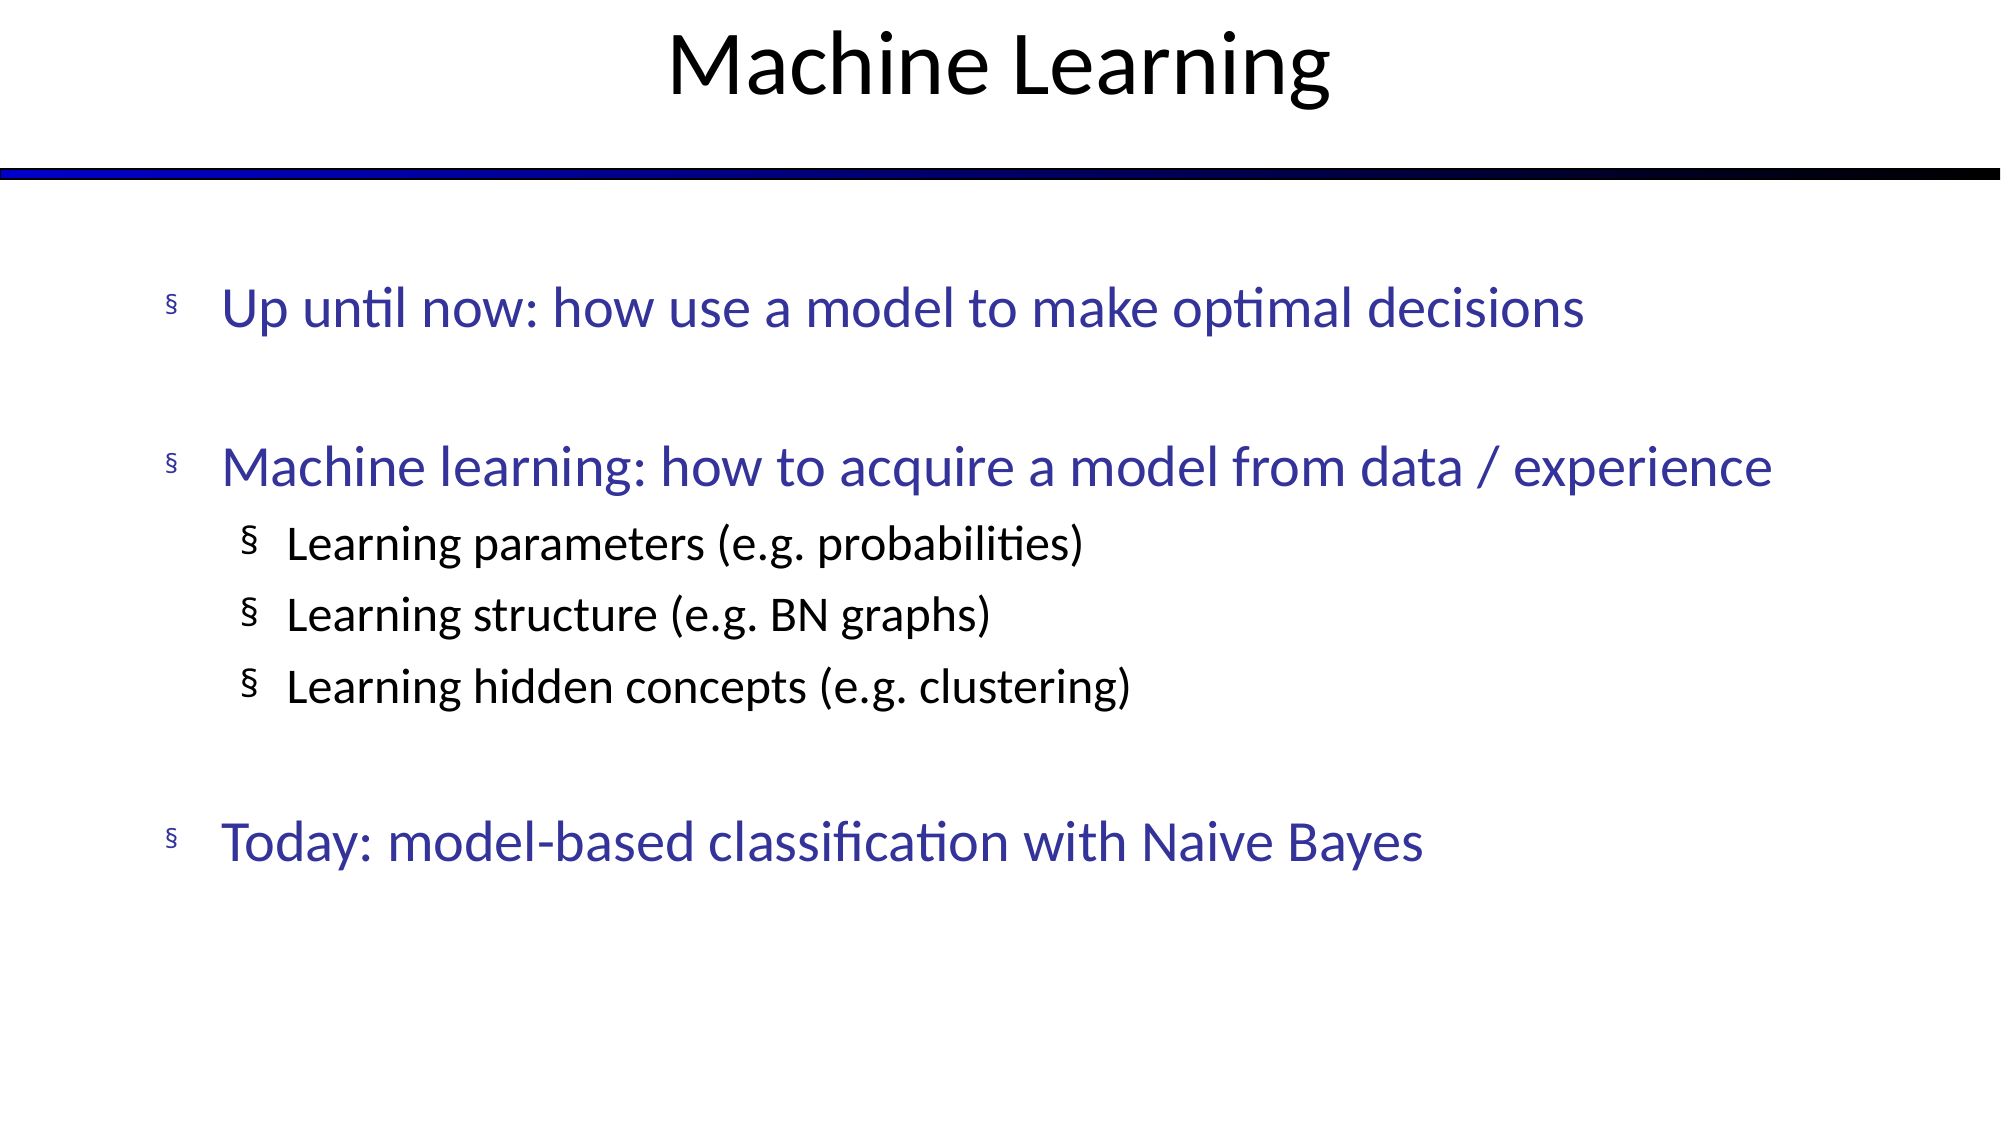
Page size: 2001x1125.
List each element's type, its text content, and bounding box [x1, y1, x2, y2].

title Machine Learning [0, 0, 2000, 184]
list Up until now: how use a model to make optimal decisions Machine learning: how to acquire a model from data / experience Learning parameters (e.g. probabilities) Learning structure (e.g. BN graphs) Learning hidden concepts (e.g. clustering) Today: model-based classification with Naive Bayes [150, 261, 1850, 1038]
